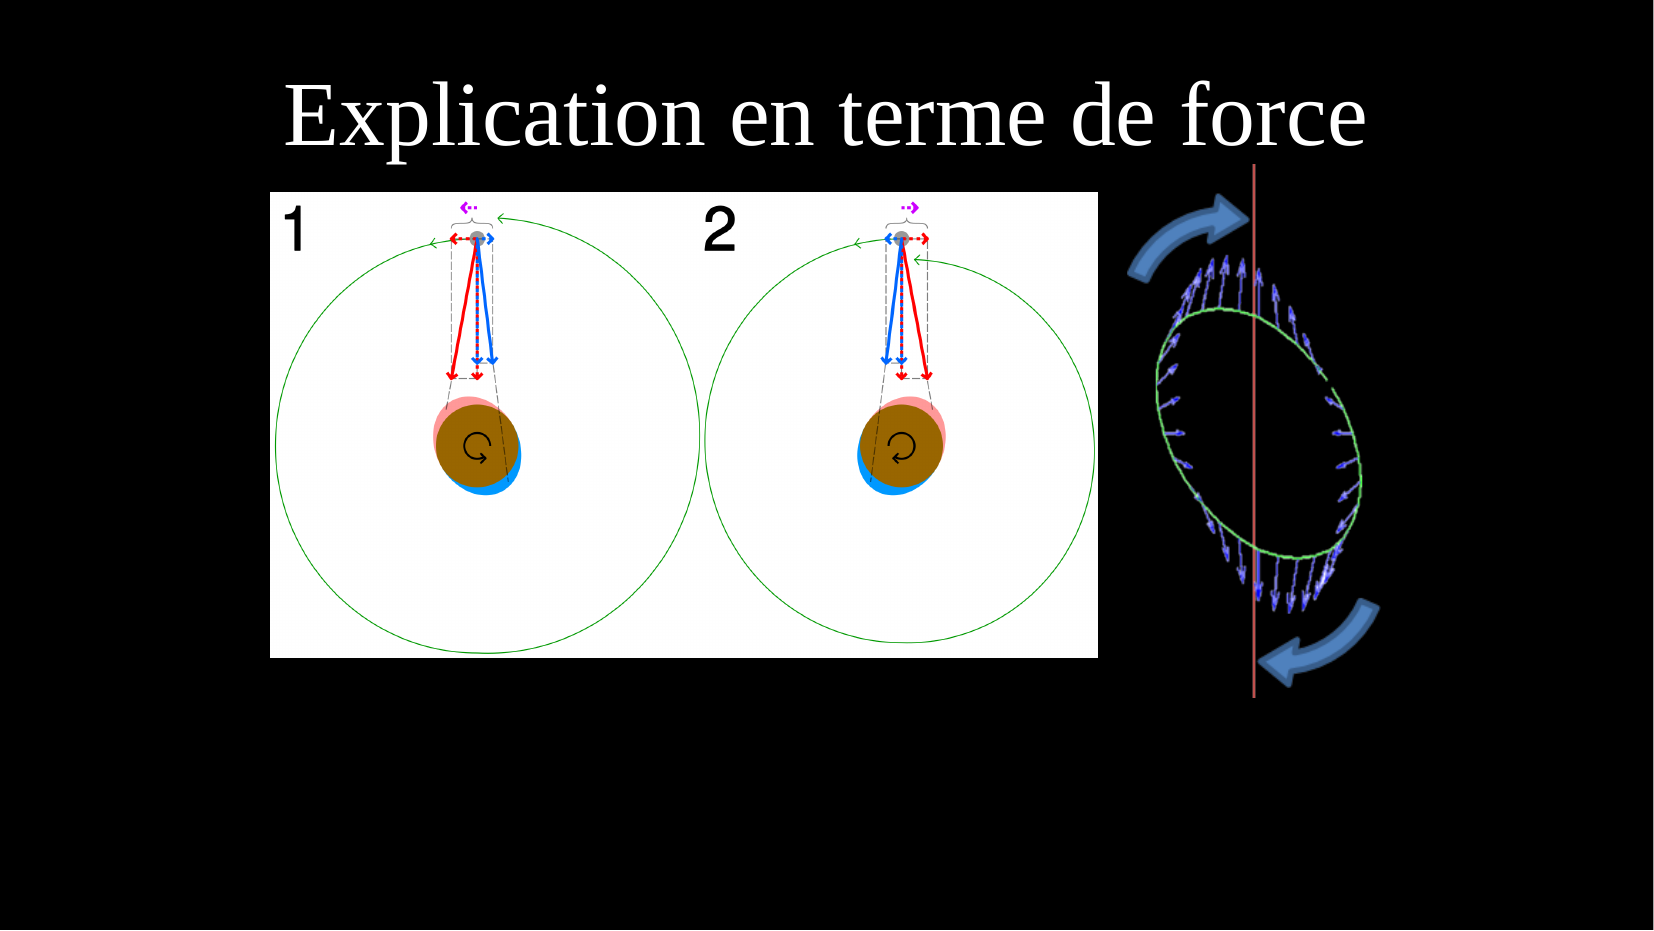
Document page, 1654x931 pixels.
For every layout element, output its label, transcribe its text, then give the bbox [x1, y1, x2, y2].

picture [270, 192, 1098, 658]
picture [1126, 164, 1381, 698]
title Explication en terme de force [82, 37, 1571, 193]
